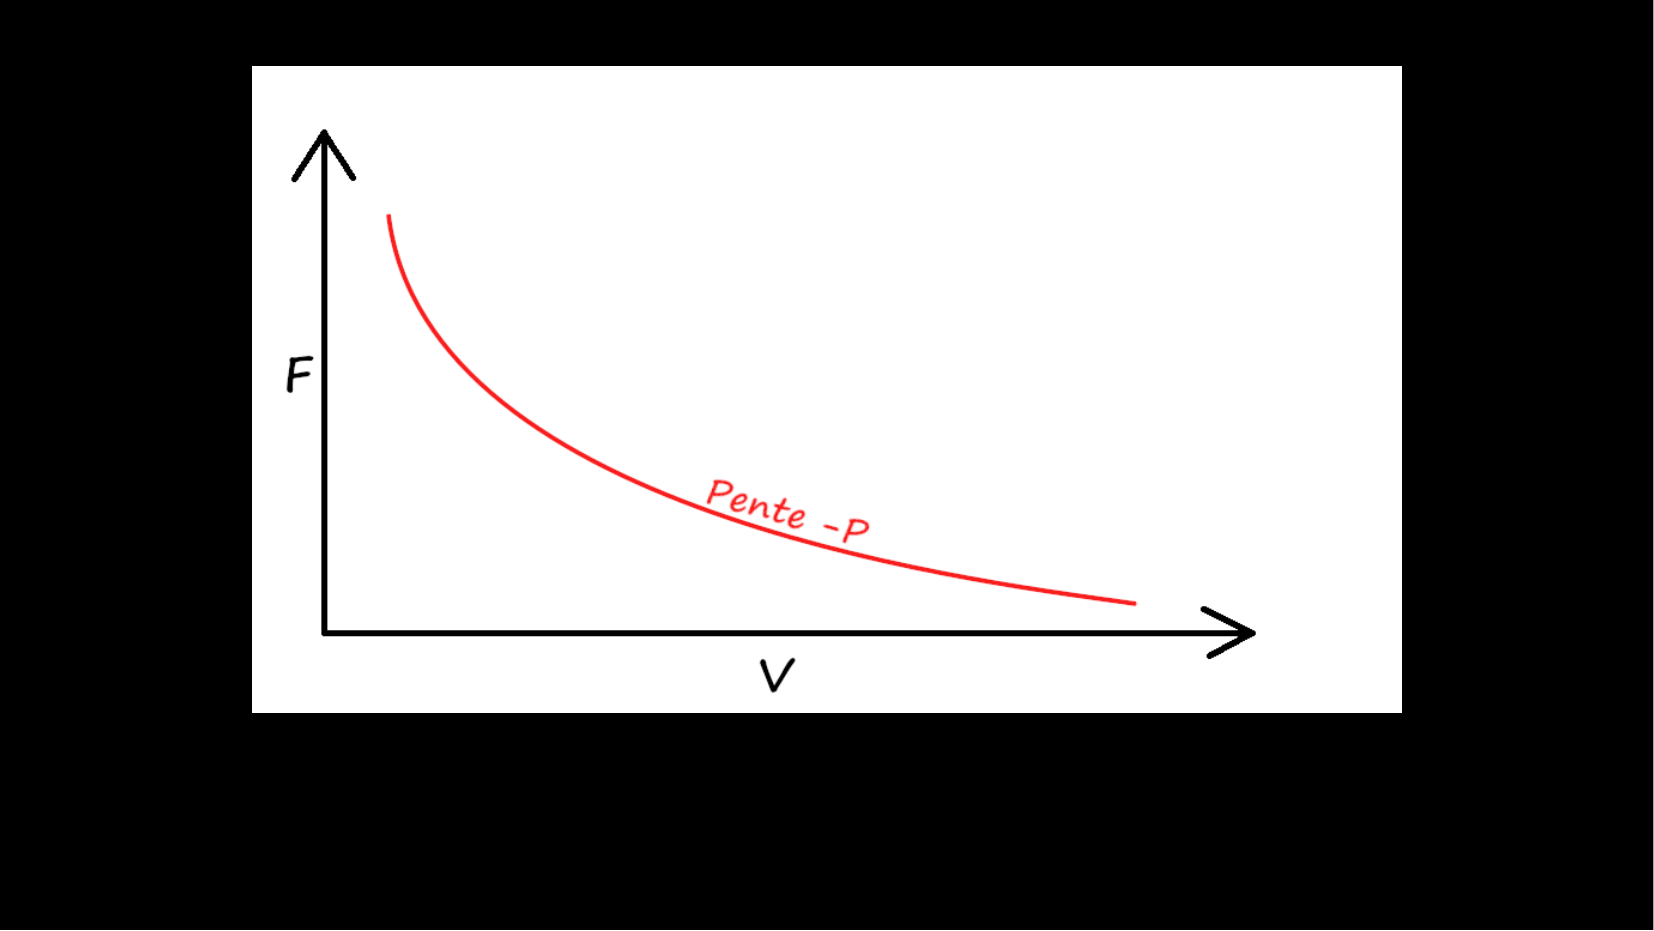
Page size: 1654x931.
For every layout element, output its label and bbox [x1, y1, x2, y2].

picture [252, 66, 1402, 713]
